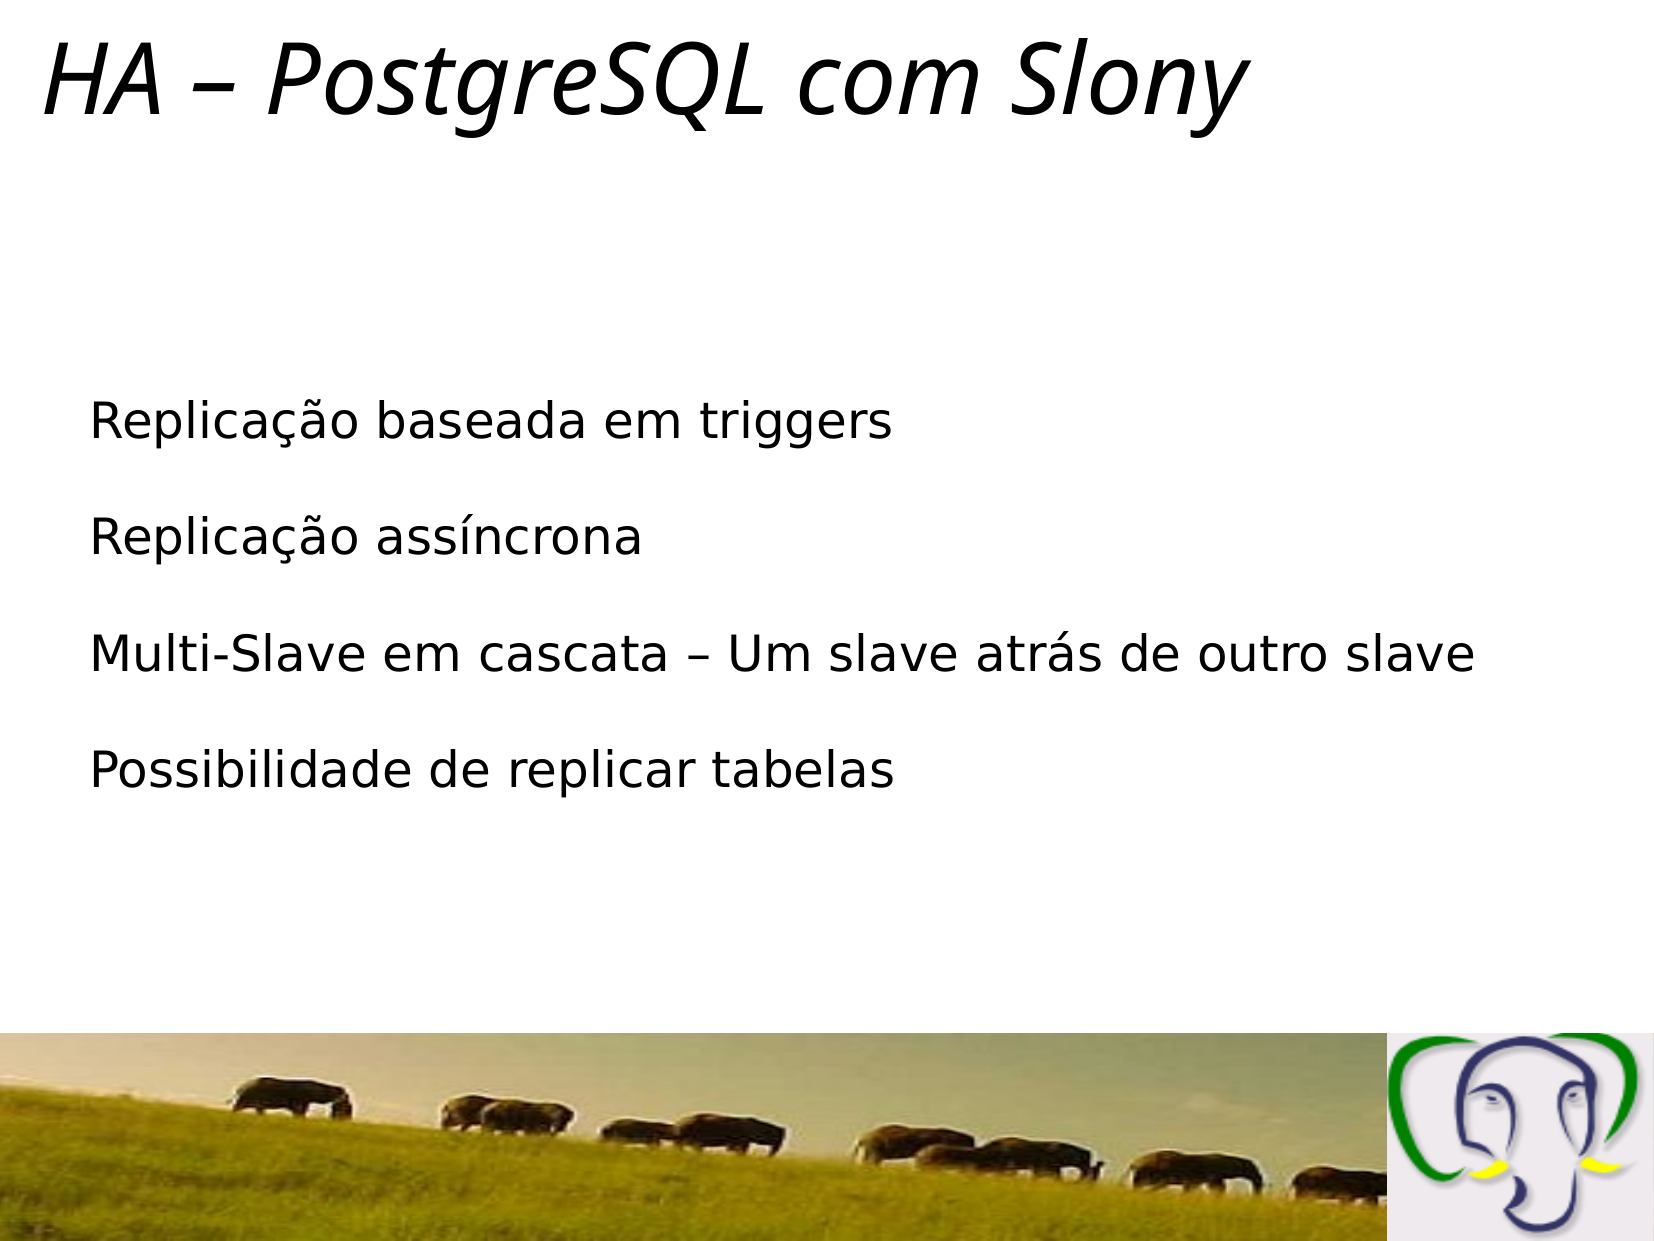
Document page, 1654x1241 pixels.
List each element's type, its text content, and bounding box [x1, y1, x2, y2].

text_box Replicação baseada em triggers Replicação assíncrona Multi-Slave em cascata – Um slave atrás de outro slave Possibilidade de replicar tabelas [59, 326, 1595, 866]
text_box HA – PostgreSQL com Slony [0, 0, 1654, 207]
picture [0, 1033, 1654, 1241]
